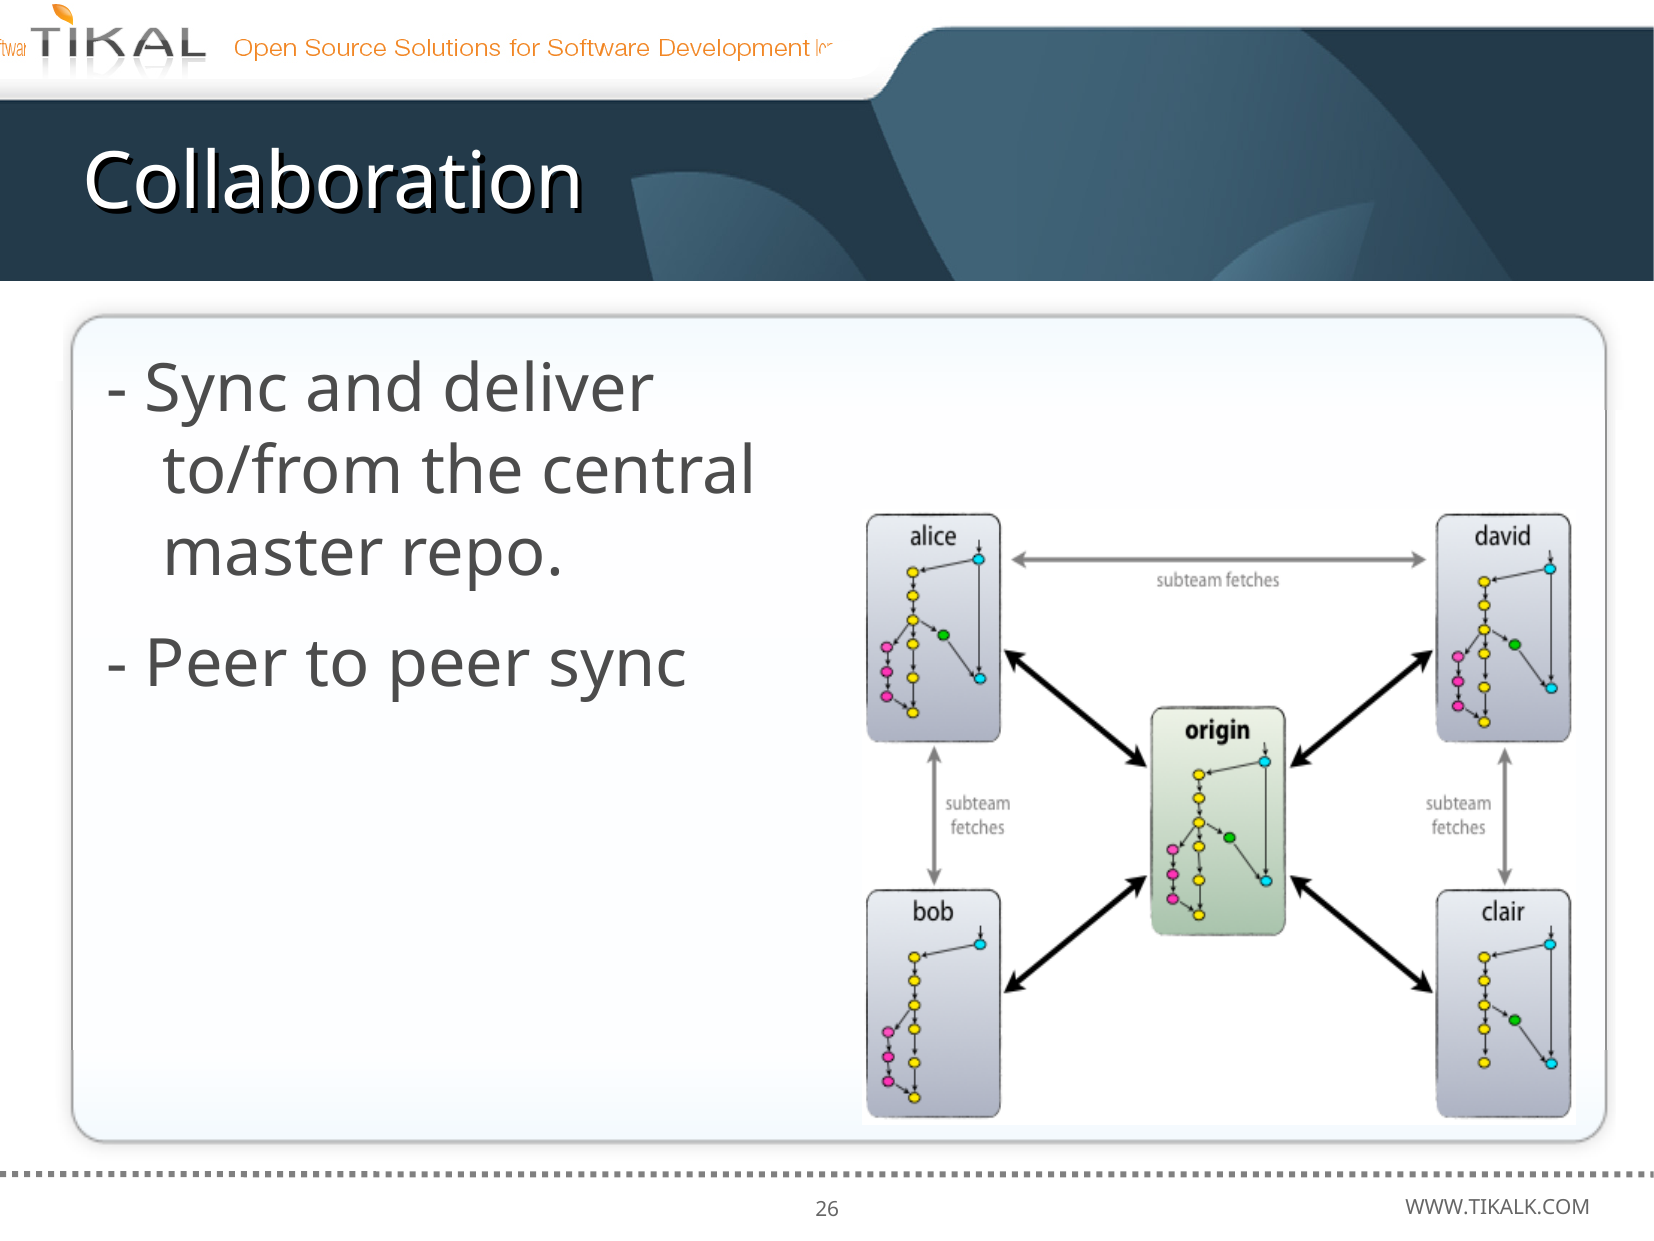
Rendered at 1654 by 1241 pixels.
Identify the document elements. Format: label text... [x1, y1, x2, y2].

picture [0, 3, 1654, 281]
picture [55, 509, 1616, 1163]
title Collaboration [82, 73, 1570, 280]
picture [55, 296, 1624, 410]
list - Sync and deliver to/from the central master repo. - Peer to peer sync [106, 343, 832, 734]
